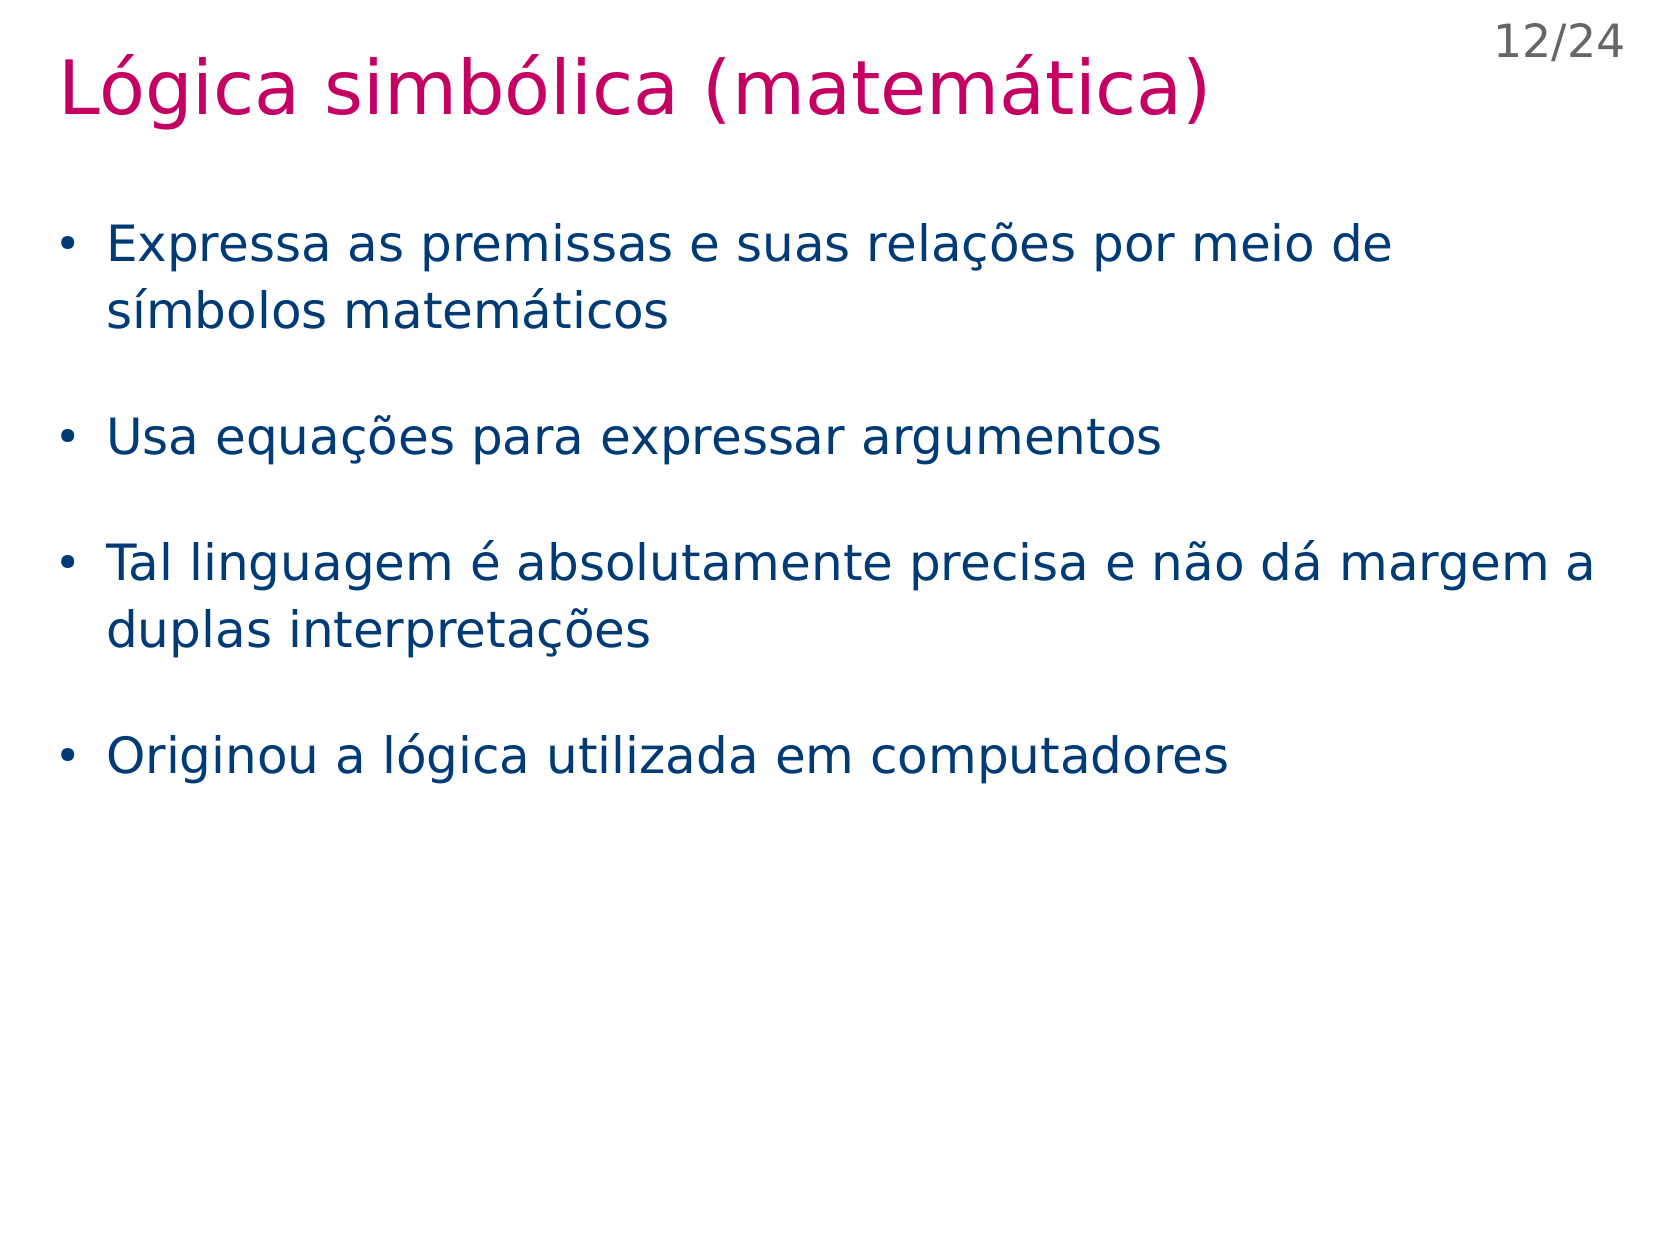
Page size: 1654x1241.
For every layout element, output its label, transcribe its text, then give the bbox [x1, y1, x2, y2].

title Lógica simbólica (matemática) [59, 29, 1625, 148]
list Expressa as premissas e suas relações por meio de símbolos matemáticos Usa equações para expressar argumentos Tal linguagem é absolutamente precisa e não dá margem a duplas interpretações Originou a lógica utilizada em computadores [59, 206, 1625, 1211]
